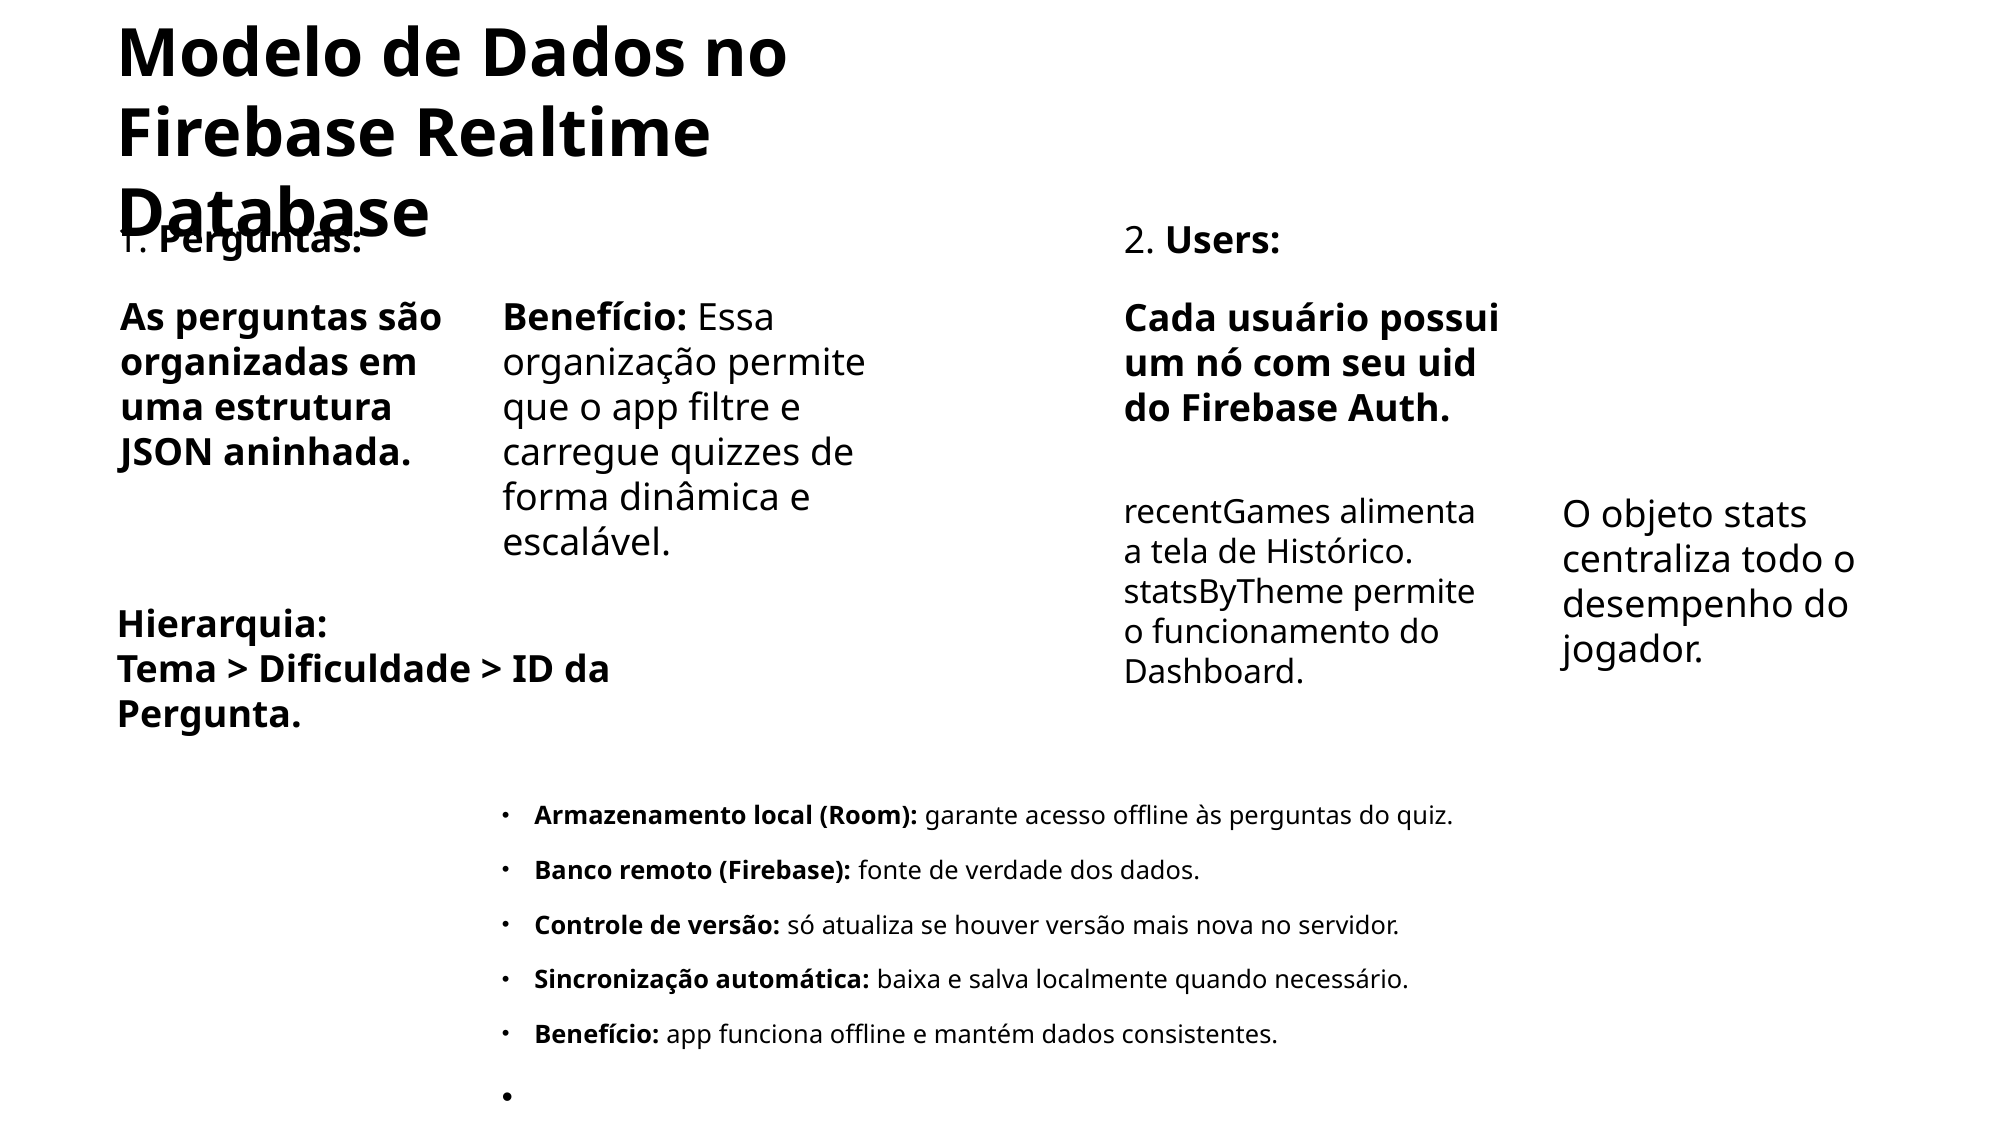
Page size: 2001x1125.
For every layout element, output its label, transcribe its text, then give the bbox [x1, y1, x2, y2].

text_box Modelo de Dados no Firebase Realtime Database [101, 2, 996, 210]
list Armazenamento local (Room): garante acesso offline às perguntas do quiz. Banco remoto (Firebase): fonte de verdade dos dados. Controle de versão: só atualiza se houver versão mais nova no servidor. Sincronização automática: baixa e salva localmente quando necessário. Benefício: app funciona offline e mantém dados consistentes. [486, 785, 1506, 1123]
text_box 1. Perguntas: [101, 207, 500, 269]
text_box Hierarquia: Tema > Dificuldade > ID da Pergunta. [101, 592, 728, 699]
text_box As perguntas são organizadas em uma estrutura JSON aninhada. [105, 285, 468, 483]
text_box 2. Users: [1108, 208, 1507, 270]
text_box O objeto stats centraliza todo o desempenho do jogador. [1547, 482, 1926, 680]
text_box Cada usuário possui um nó com seu uid do Firebase Auth. [1108, 285, 1547, 438]
text_box Benefício: Essa organização permite que o app filtre e carregue quizzes de forma dinâmica e escalável. [487, 285, 938, 528]
text_box recentGames alimenta a tela de Histórico. statsByTheme permite o funcionamento do Dashboard. [1108, 482, 1505, 700]
